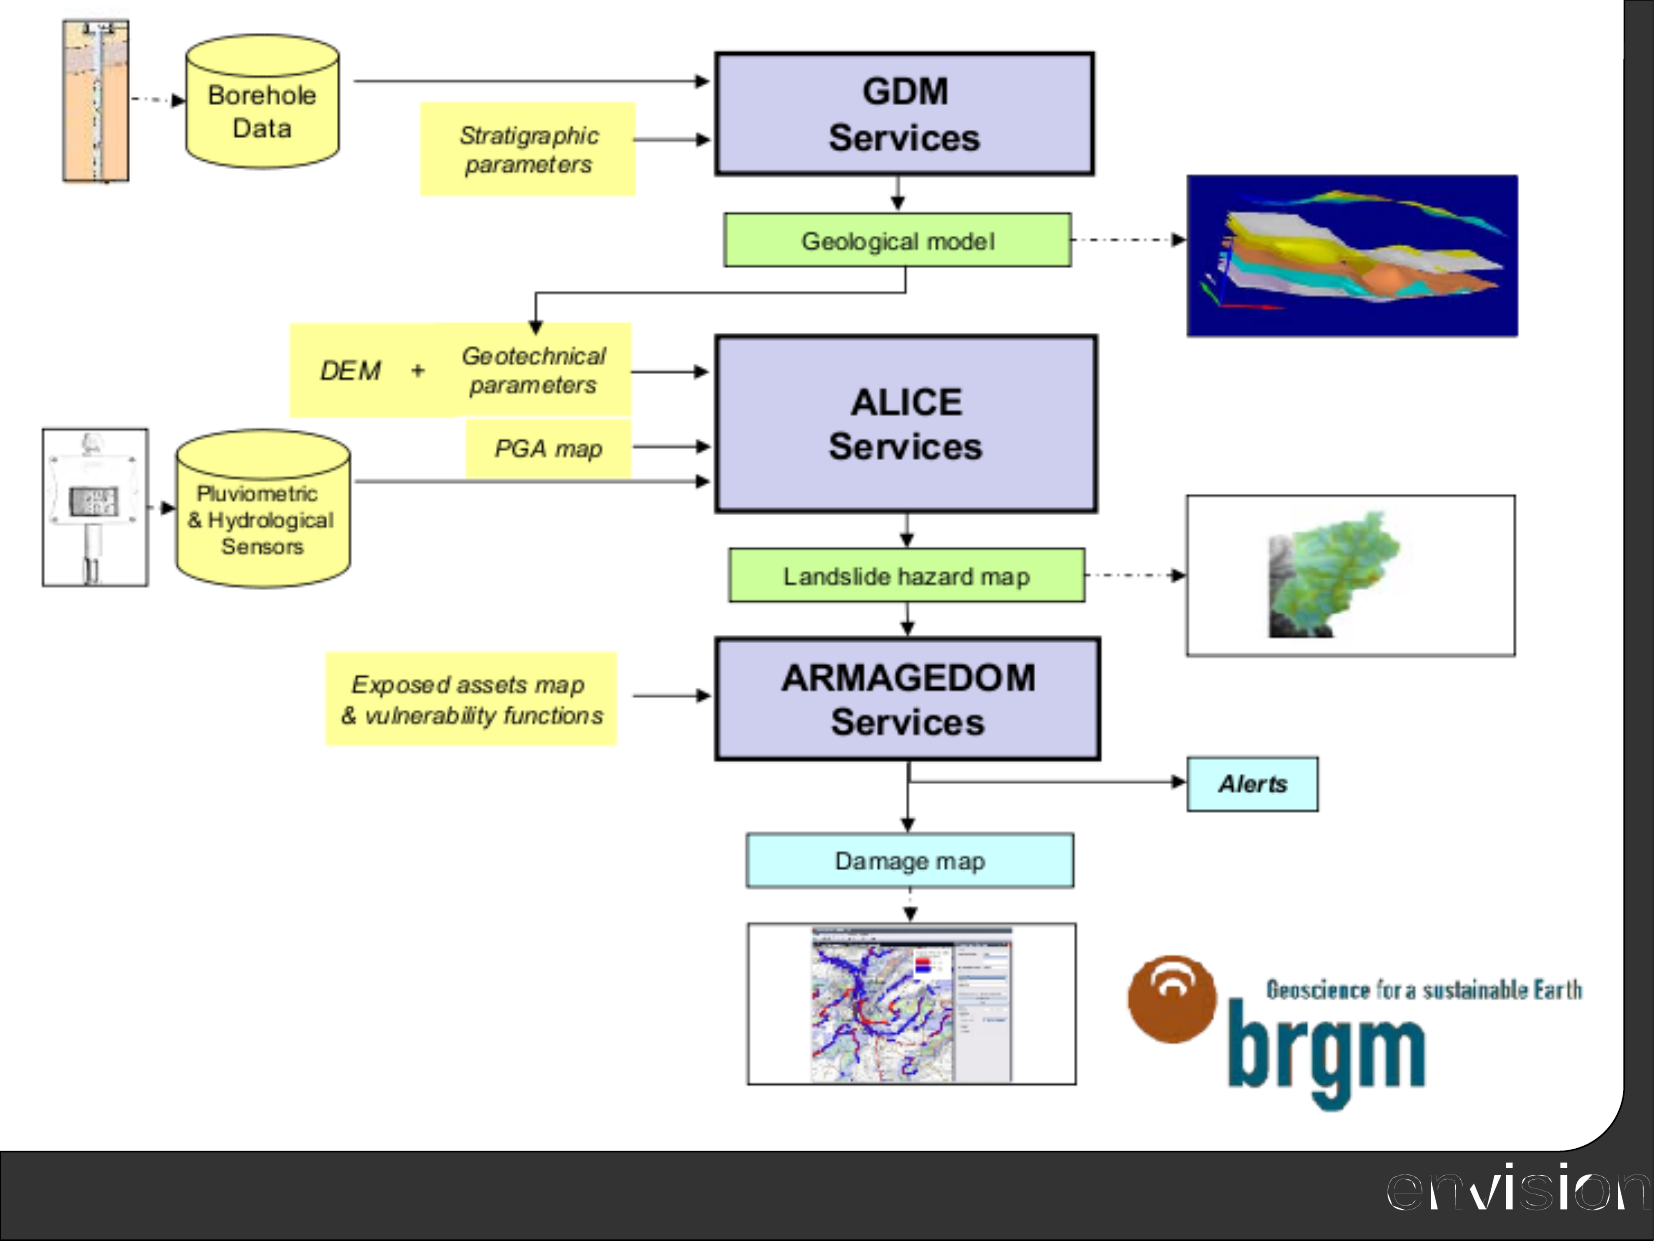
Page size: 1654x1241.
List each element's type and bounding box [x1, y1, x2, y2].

picture [0, 0, 1595, 1117]
